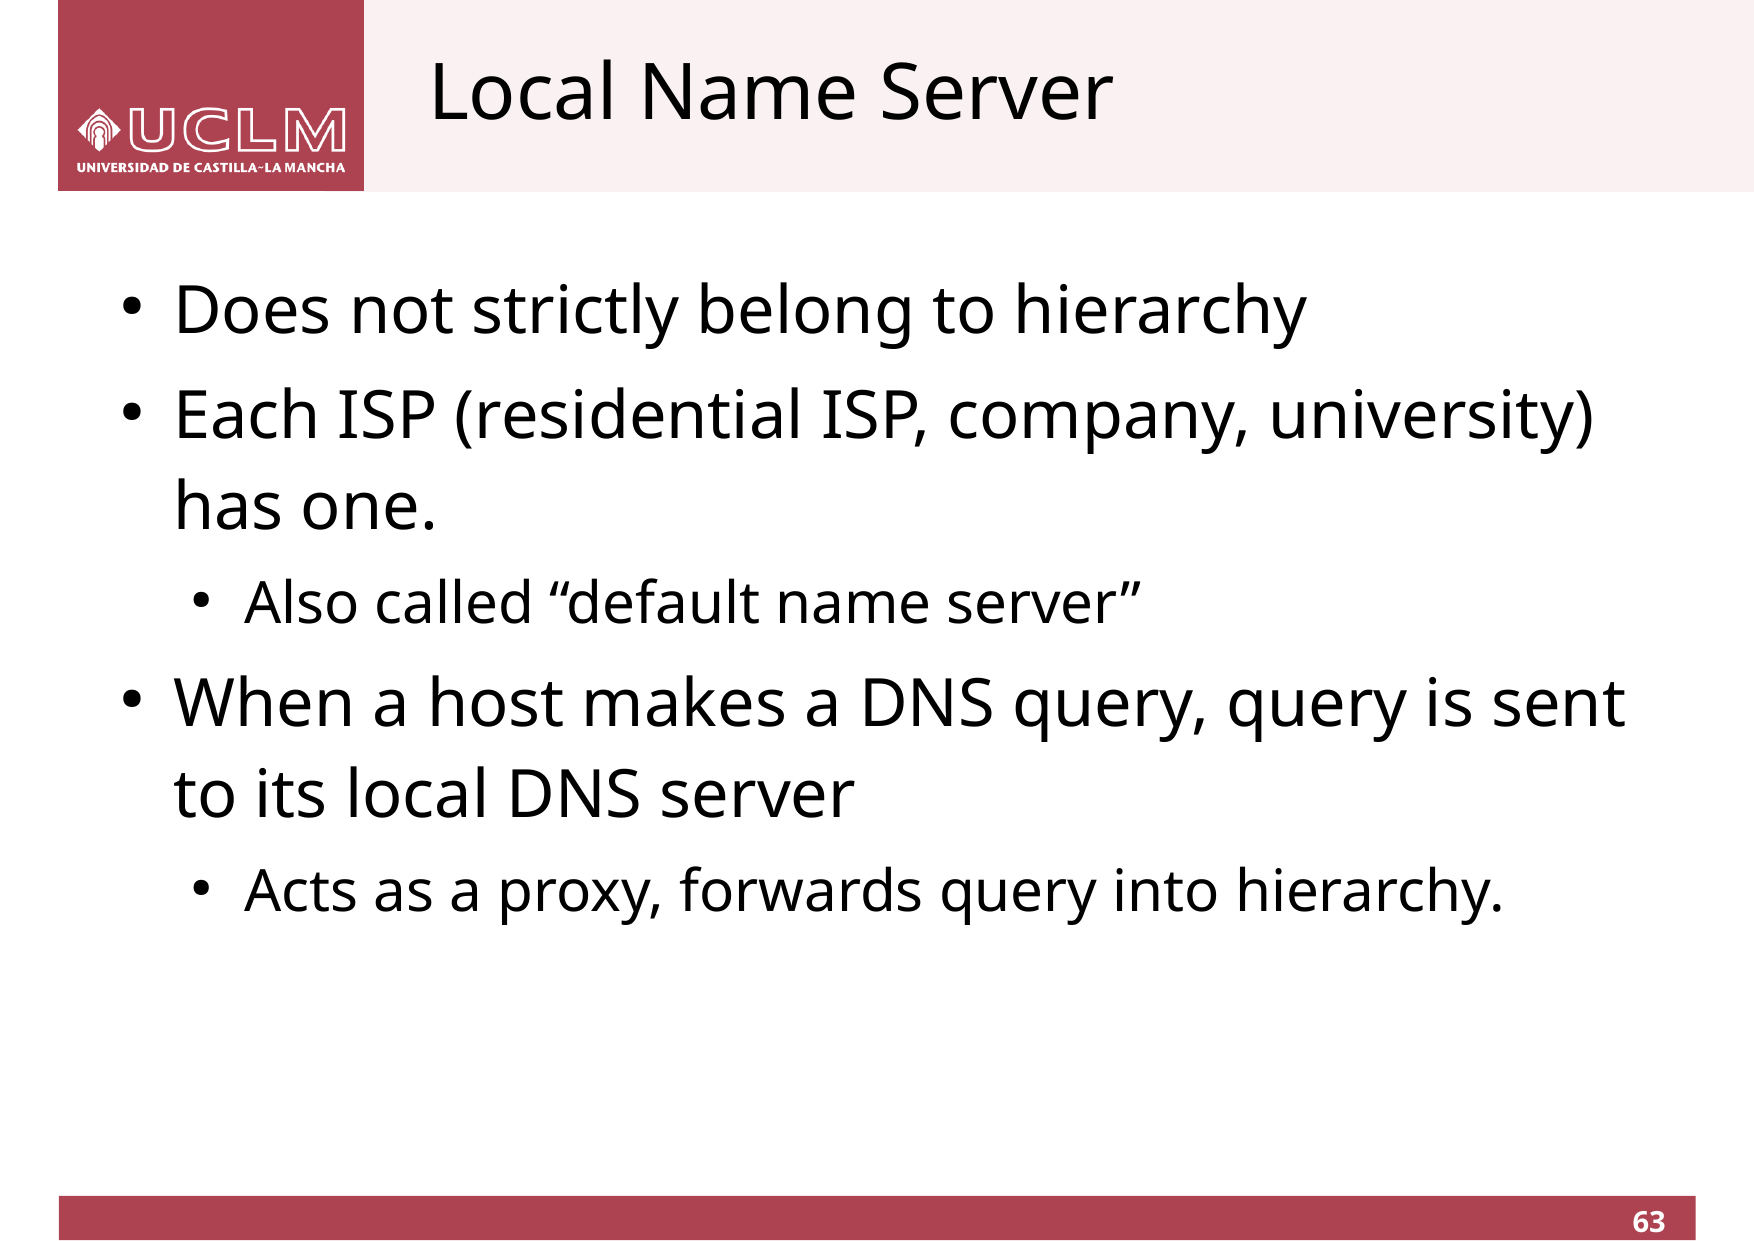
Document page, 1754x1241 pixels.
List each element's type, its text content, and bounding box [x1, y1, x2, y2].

title Local Name Server [413, 0, 1667, 198]
list Does not strictly belong to hierarchy Each ISP (residential ISP, company, university) has one. Also called “default name server” When a host makes a DNS query, query is sent to its local DNS server Acts as a proxy, forwards query into hierarchy. [87, 254, 1667, 1074]
picture [58, 0, 364, 191]
